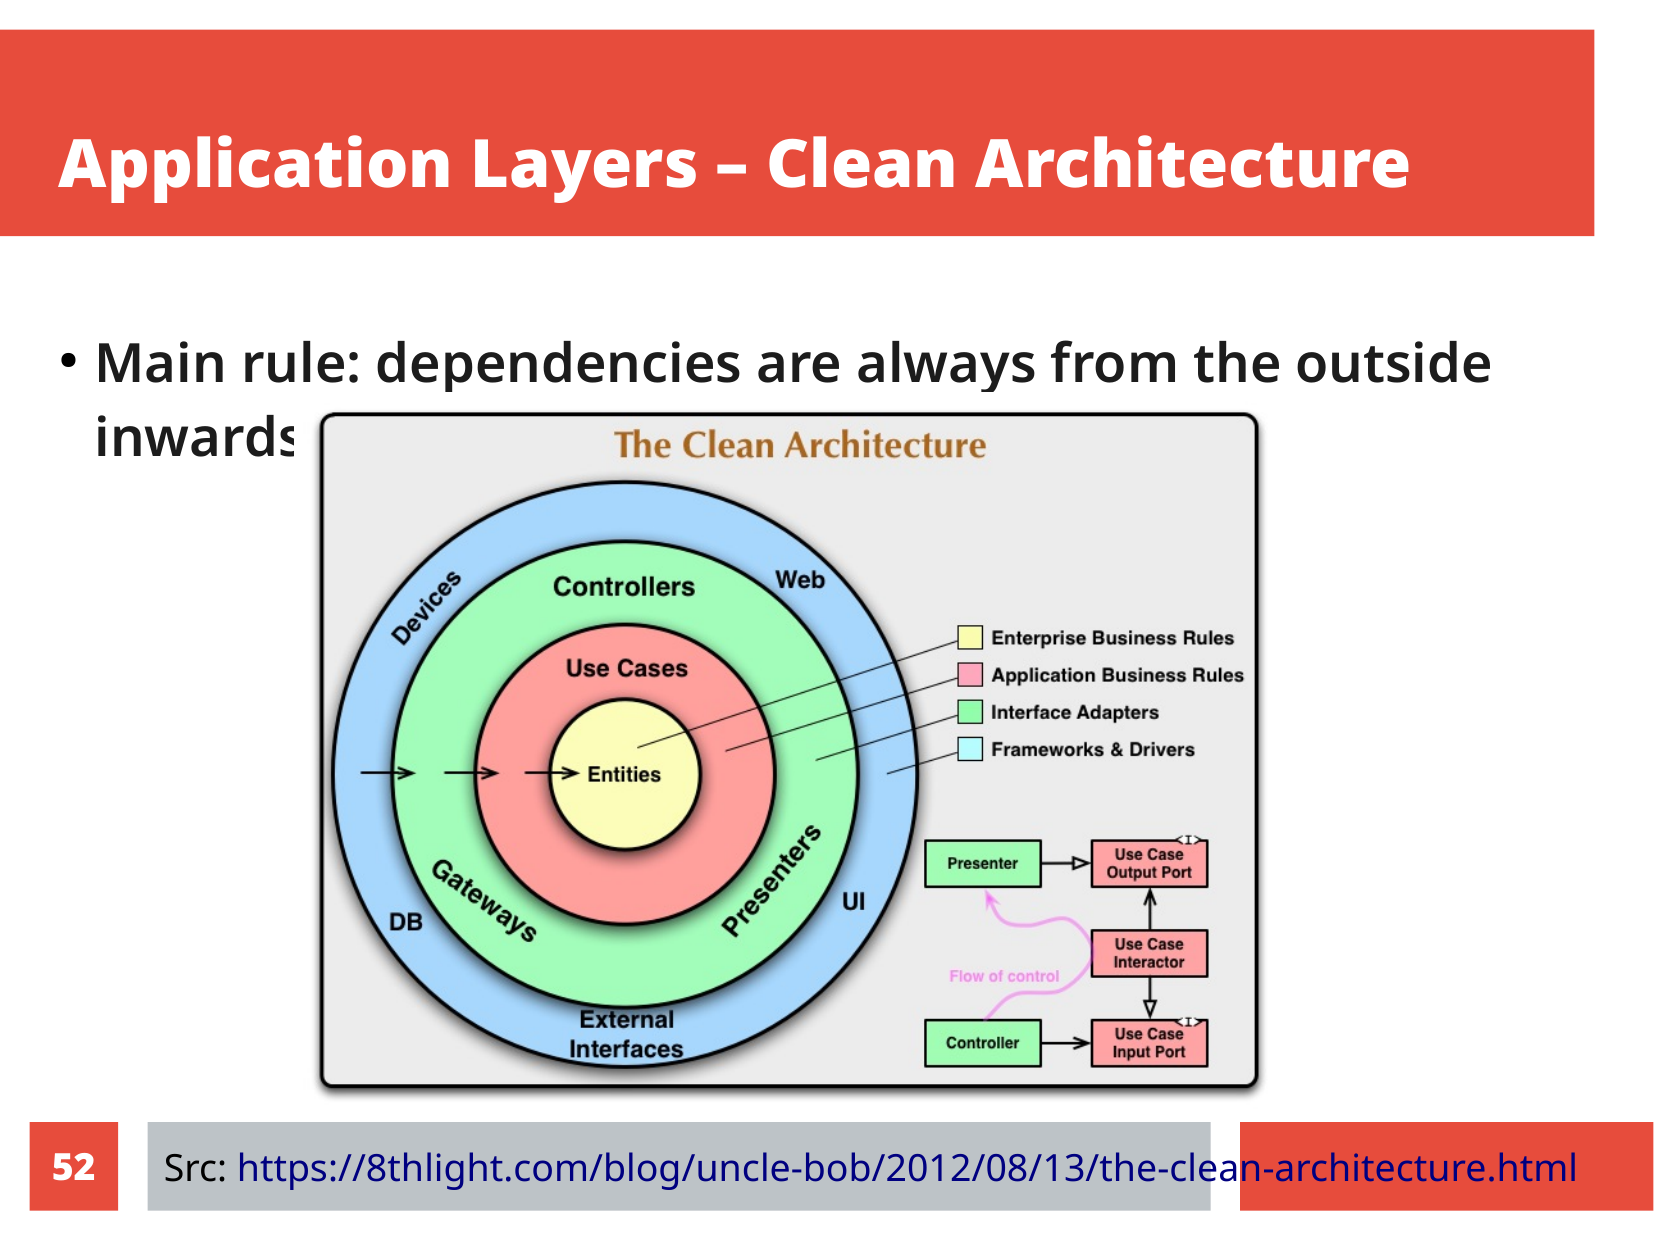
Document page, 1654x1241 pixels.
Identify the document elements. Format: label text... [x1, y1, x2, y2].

picture [294, 392, 1283, 1119]
text_box Src: https://8thlight.com/blog/uncle-bob/2012/08/13/the-clean-architecture.html [149, 1134, 1644, 1197]
list Main rule: dependencies are always from the outside inwards [59, 324, 1565, 1093]
title Application Layers – Clean Architecture [59, 59, 1595, 207]
